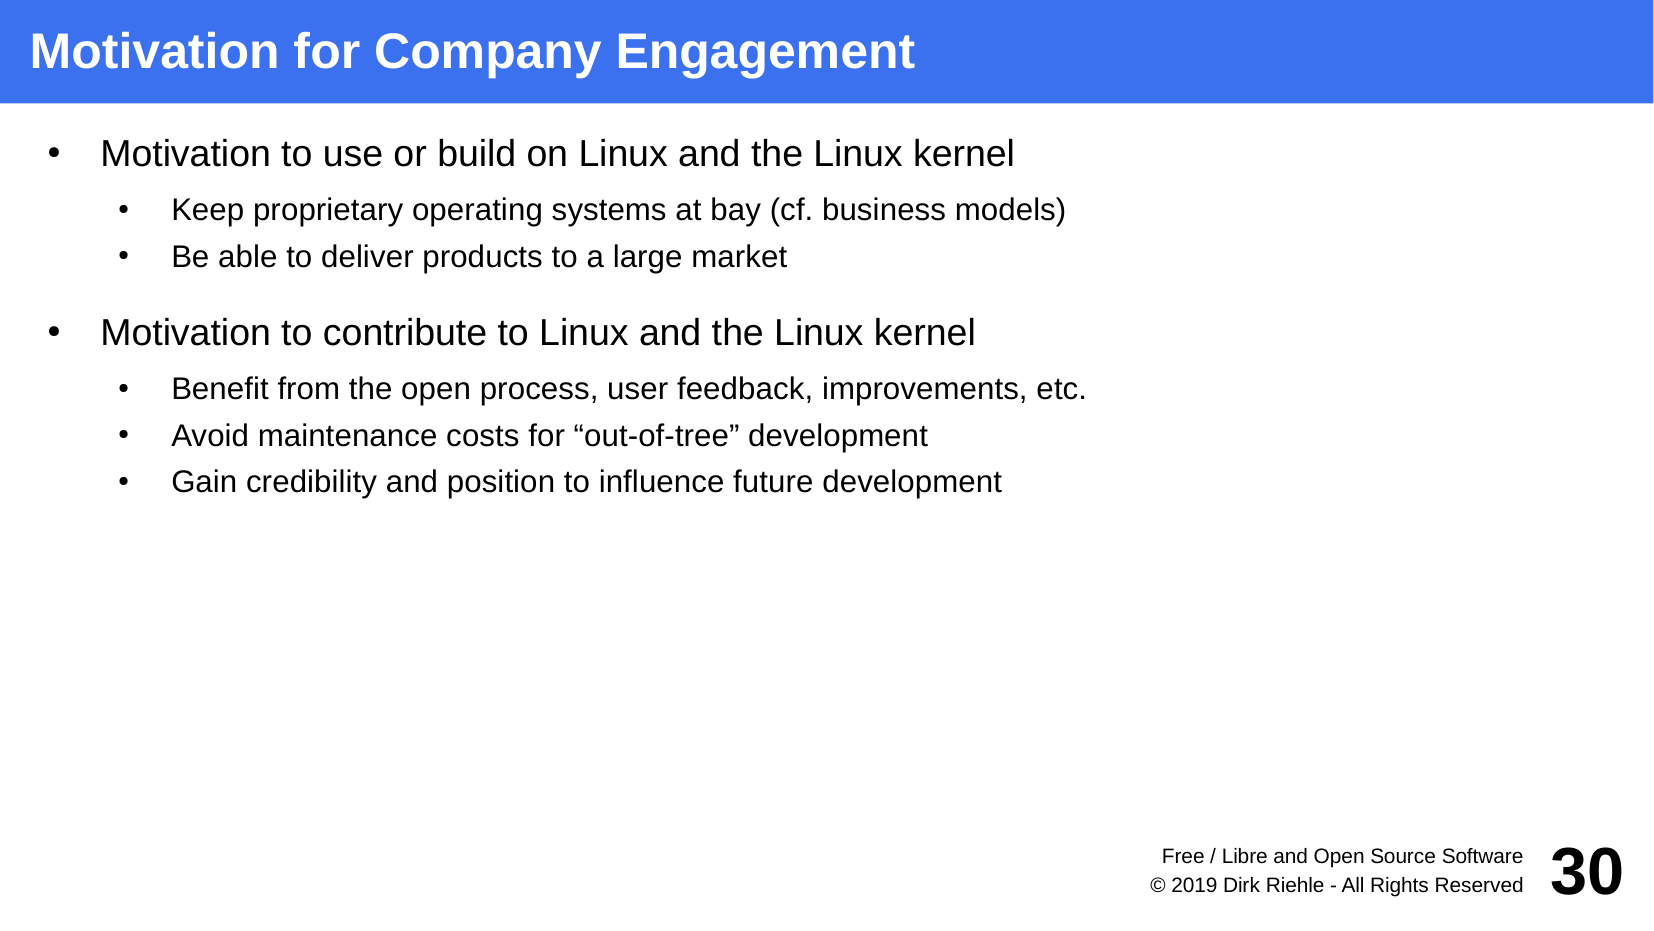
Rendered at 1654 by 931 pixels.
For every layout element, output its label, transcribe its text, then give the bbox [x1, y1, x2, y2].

list Motivation to use or build on Linux and the Linux kernel Keep proprietary operating systems at bay (cf. business models) Be able to deliver products to a large market Motivation to contribute to Linux and the Linux kernel Benefit from the open process, user feedback, improvements, etc. Avoid maintenance costs for “out-of-tree” development Gain credibility and position to influence future development [29, 132, 1625, 813]
title Motivation for Company Engagement [0, 0, 1654, 104]
